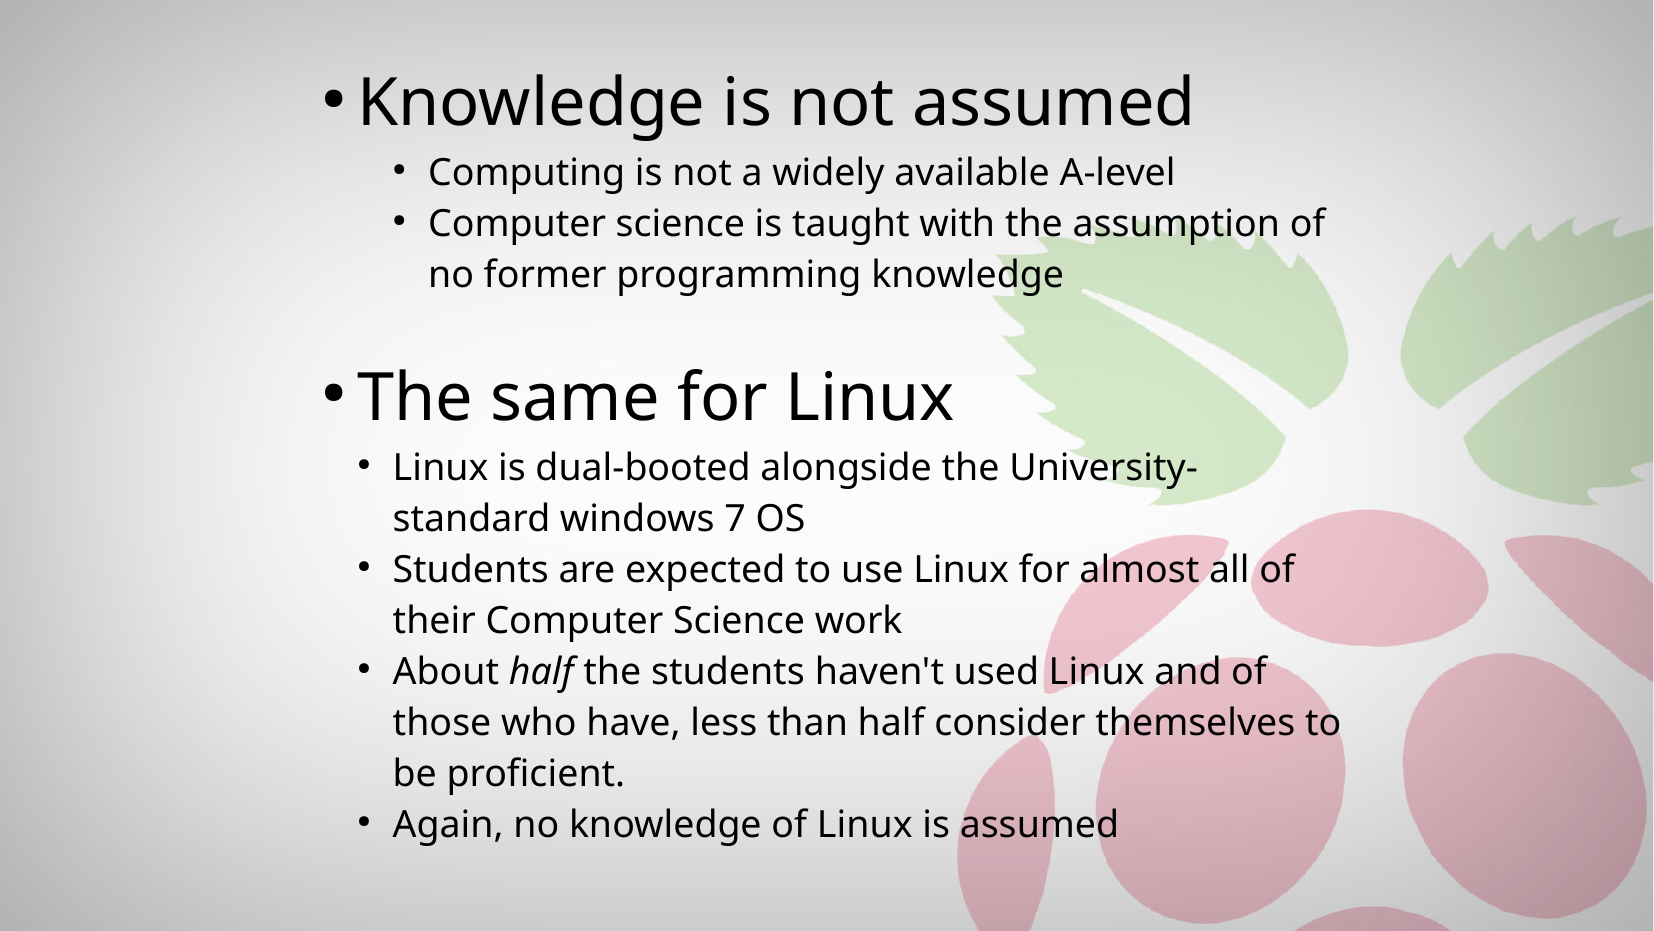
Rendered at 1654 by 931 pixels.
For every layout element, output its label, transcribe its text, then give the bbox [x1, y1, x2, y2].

picture [0, 0, 1654, 931]
text_box Knowledge is not assumed Computing is not a widely available A-level Computer science is taught with the assumption of no former programming knowledge The same for Linux Linux is dual-booted alongside the University-standard windows 7 OS Students are expected to use Linux for almost all of their Computer Science work About half the students haven't used Linux and of those who have, less than half consider themselves to be proficient. Again, no knowledge of Linux is assumed [307, 47, 1371, 898]
